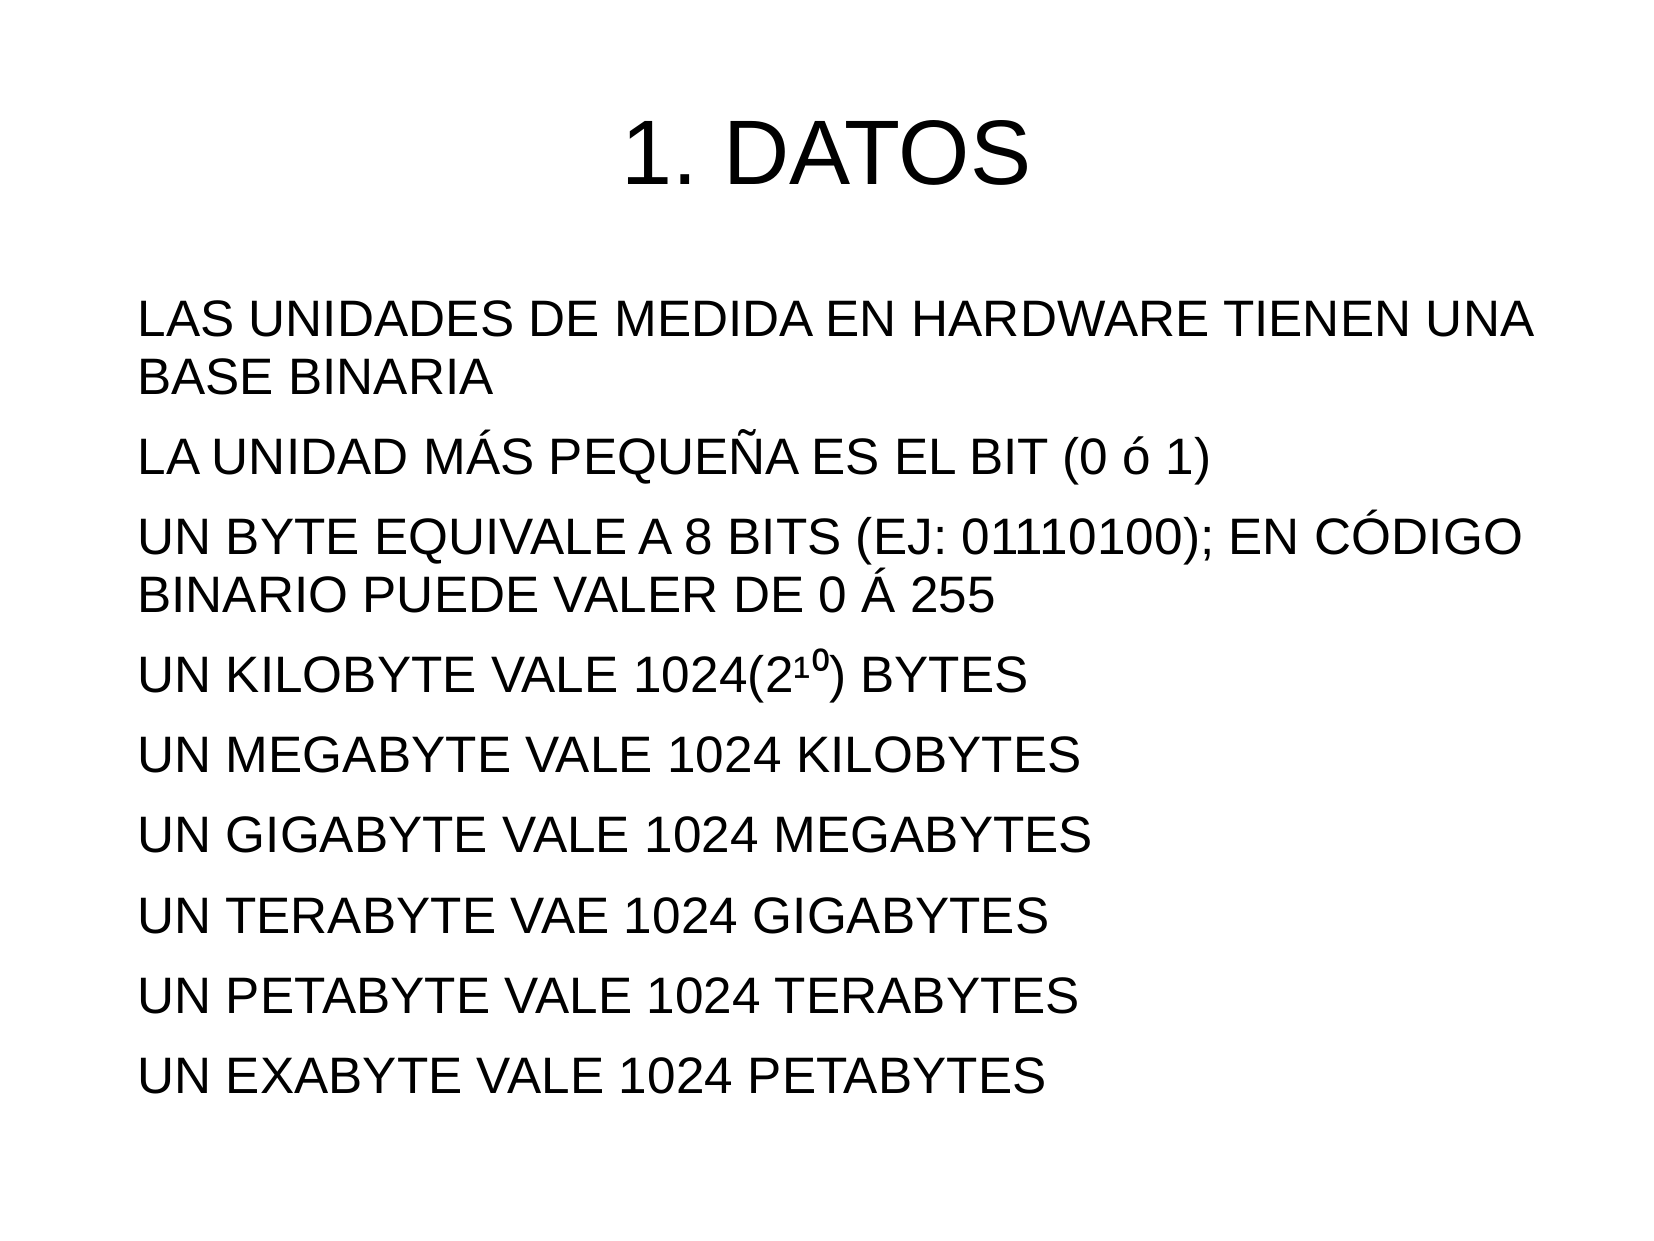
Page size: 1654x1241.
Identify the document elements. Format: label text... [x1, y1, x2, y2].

list LAS UNIDADES DE MEDIDA EN HARDWARE TIENEN UNA BASE BINARIA LA UNIDAD MÁS PEQUEÑA ES EL BIT (0 ó 1) UN BYTE EQUIVALE A 8 BITS (EJ: 01110100); EN CÓDIGO BINARIO PUEDE VALER DE 0 Á 255 UN KILOBYTE VALE 1024(2¹⁰) BYTES UN MEGABYTE VALE 1024 KILOBYTES UN GIGABYTE VALE 1024 MEGABYTES UN TERABYTE VAE 1024 GIGABYTES UN PETABYTE VALE 1024 TERABYTES UN EXABYTE VALE 1024 PETABYTES [82, 290, 1571, 1109]
title 1. DATOS [82, 56, 1571, 250]
